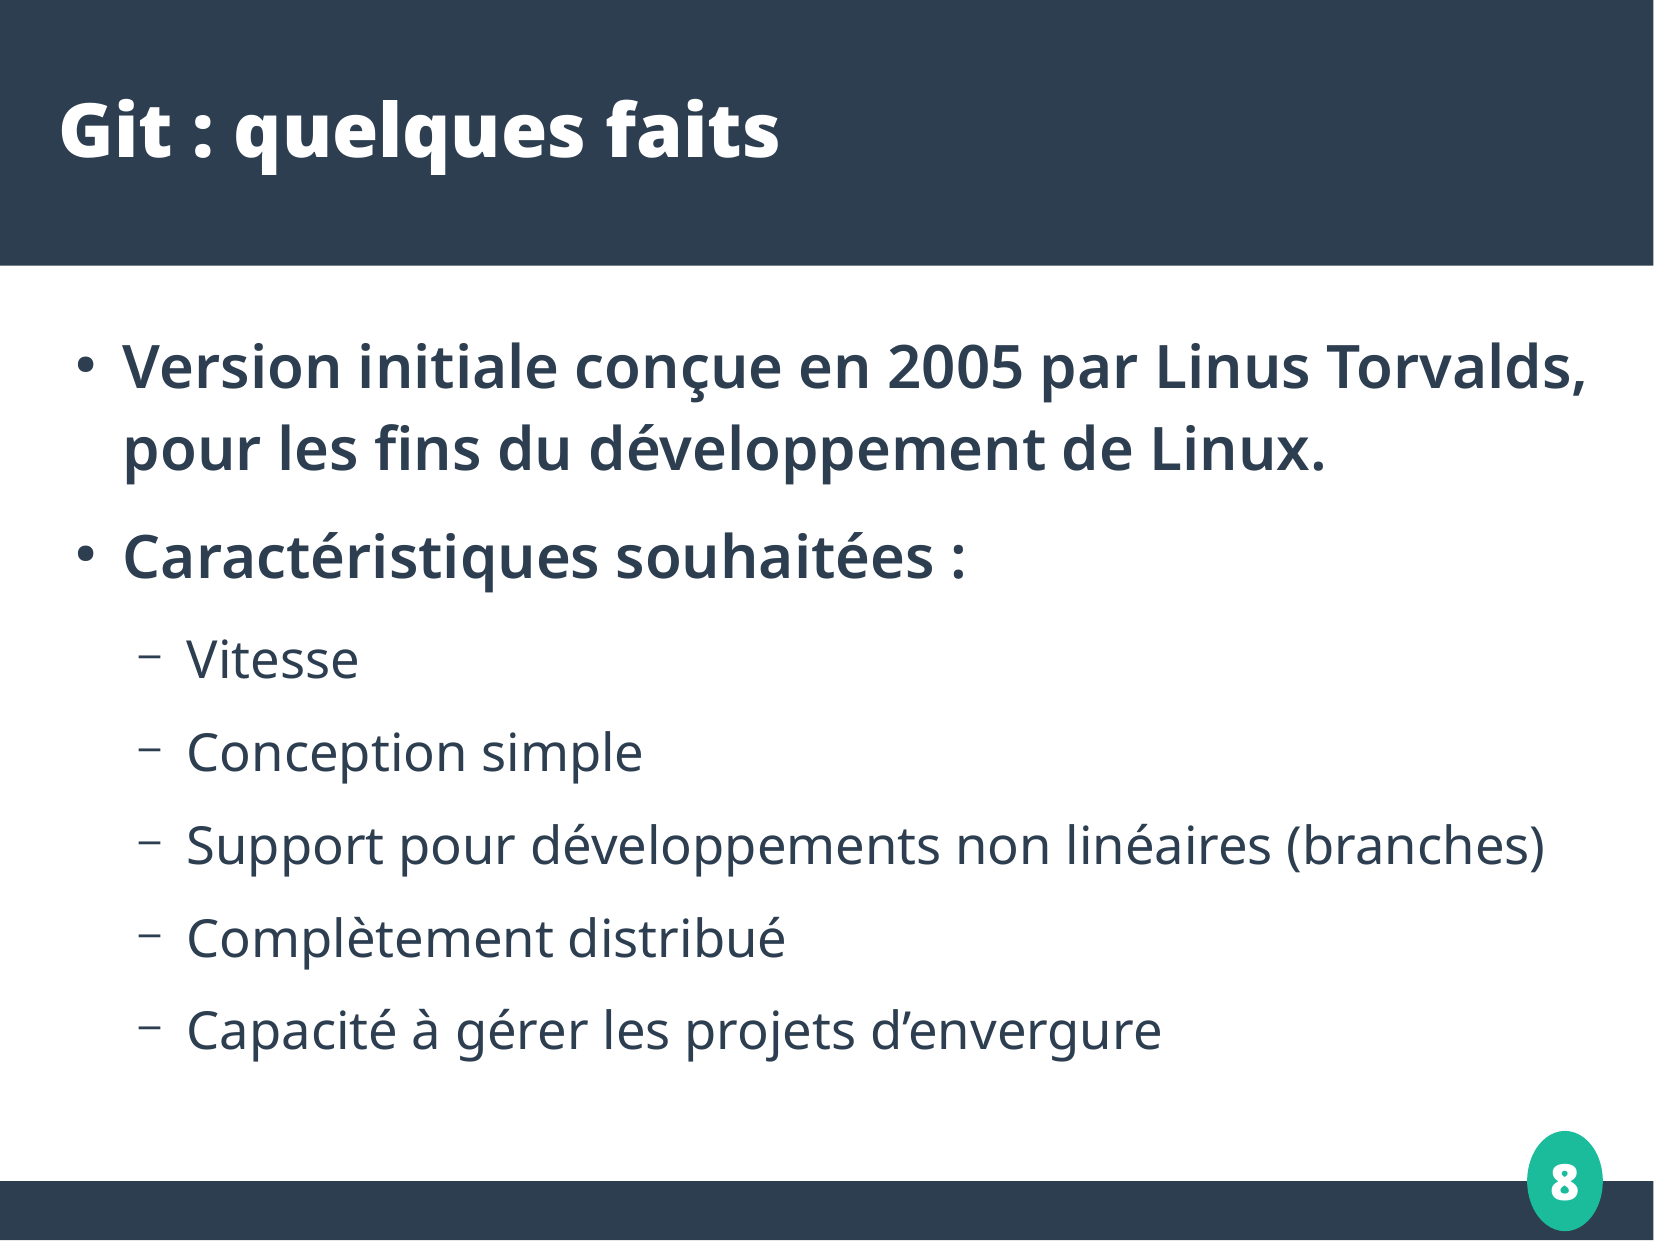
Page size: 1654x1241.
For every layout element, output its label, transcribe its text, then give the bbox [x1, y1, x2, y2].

list Version initiale conçue en 2005 par Linus Torvalds, pour les fins du développement de Linux. Caractéristiques souhaitées : Vitesse Conception simple Support pour développements non linéaires (branches) Complètement distribué Capacité à gérer les projets d’envergure [59, 324, 1595, 1152]
title Git : quelques faits [59, 49, 1595, 207]
